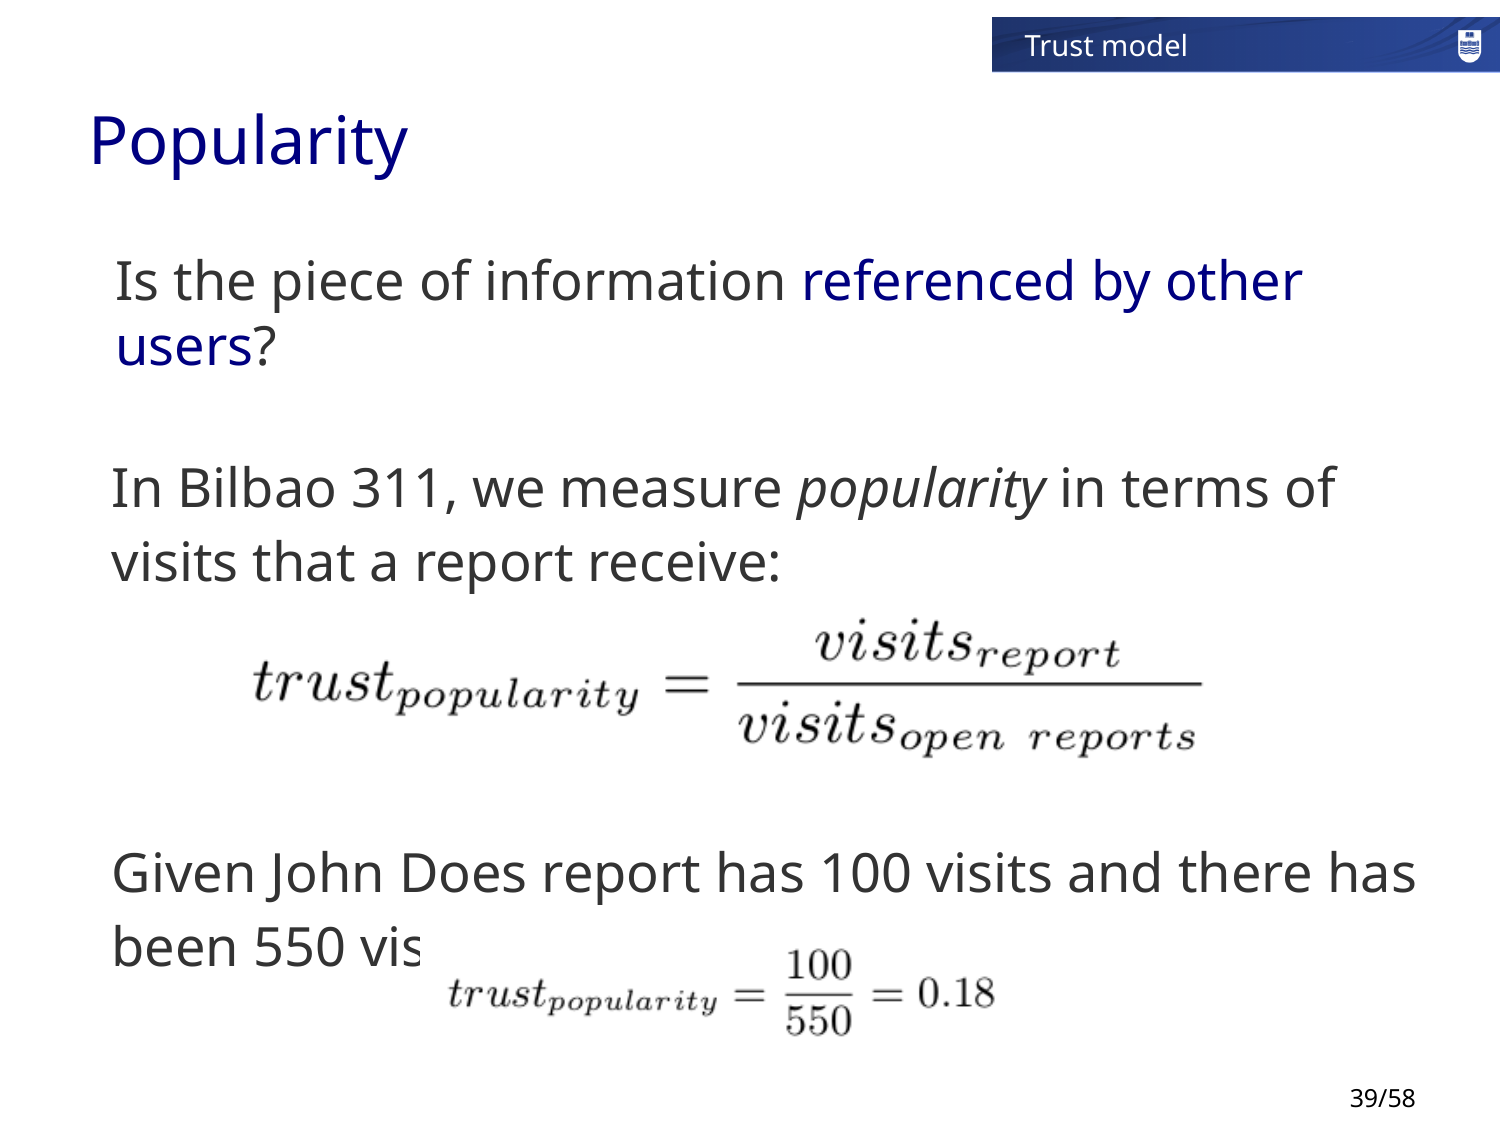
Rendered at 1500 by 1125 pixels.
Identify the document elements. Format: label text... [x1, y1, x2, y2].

list Is the piece of information referenced by other users? [100, 238, 1495, 1016]
text_box In Bilbao 311, we measure popularity in terms of visits that a report receive: Given John Does report has 100 visits and there has been 550 visits to all open reports... [111, 449, 1441, 999]
picture [992, 17, 1500, 73]
picture [420, 921, 1028, 1054]
text_box Trust model [1009, 17, 1483, 67]
title Popularity [2, 99, 1365, 177]
